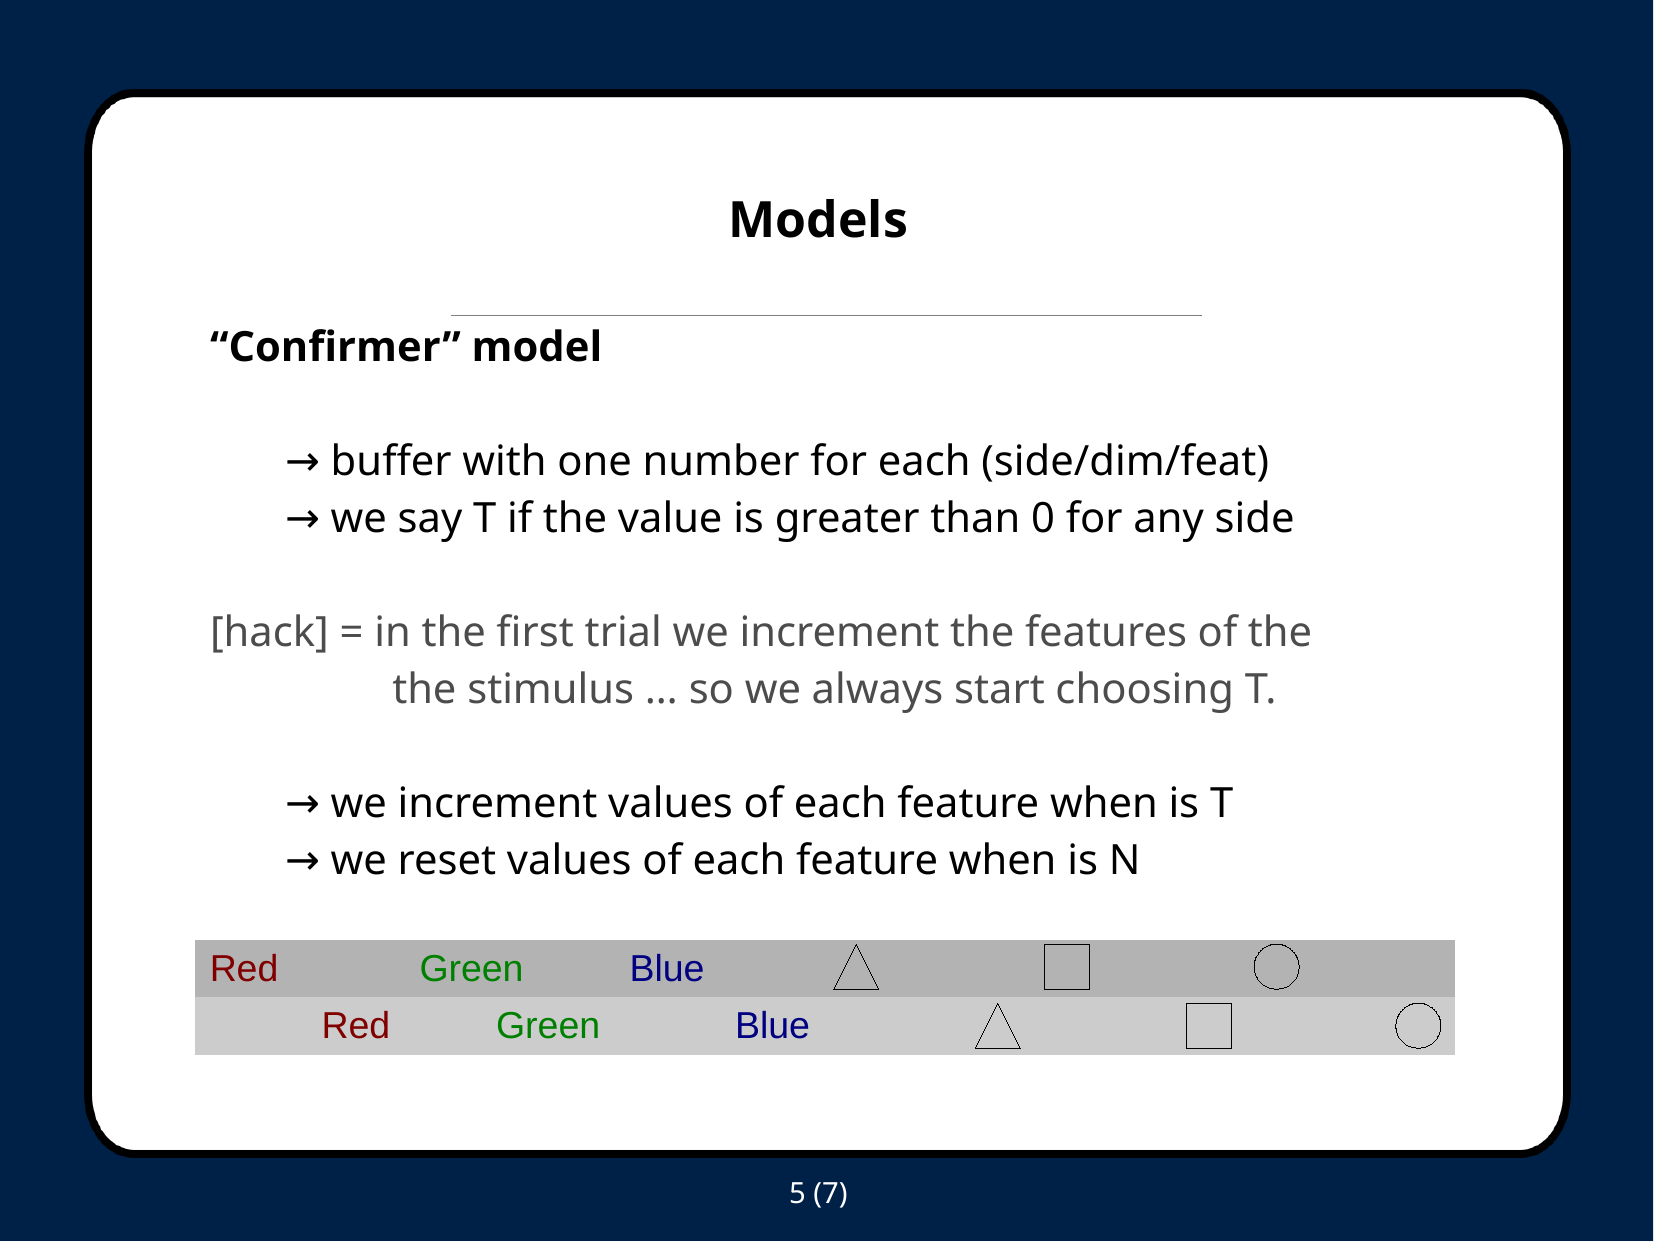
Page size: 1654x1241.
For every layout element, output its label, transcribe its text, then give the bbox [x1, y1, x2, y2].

table_header [825, 940, 1035, 997]
table_cell [825, 997, 1035, 1055]
title “Confirmer” model → buffer with one number for each (side/dim/feat) → we say T if the value is greater than 0 for any side [hack] = in the first trial we increment the features of the the stimulus … so we always start choosing T. → we increment values of each feature when is T → we reset values of each feature when is N [210, 363, 1441, 897]
picture [0, 0, 1654, 1241]
table_header Red [195, 940, 405, 997]
title Models [74, 188, 1562, 247]
table_cell [1035, 997, 1244, 1055]
table_cell Green [405, 997, 615, 1055]
table_header Blue [615, 940, 825, 997]
table_cell Blue [615, 997, 825, 1055]
table_cell Red [195, 997, 405, 1055]
table_header [1035, 940, 1244, 997]
table_cell [1244, 997, 1455, 1055]
table_header Green [405, 940, 615, 997]
table_header [1244, 940, 1455, 997]
title 5 (7) [74, 1170, 1562, 1214]
